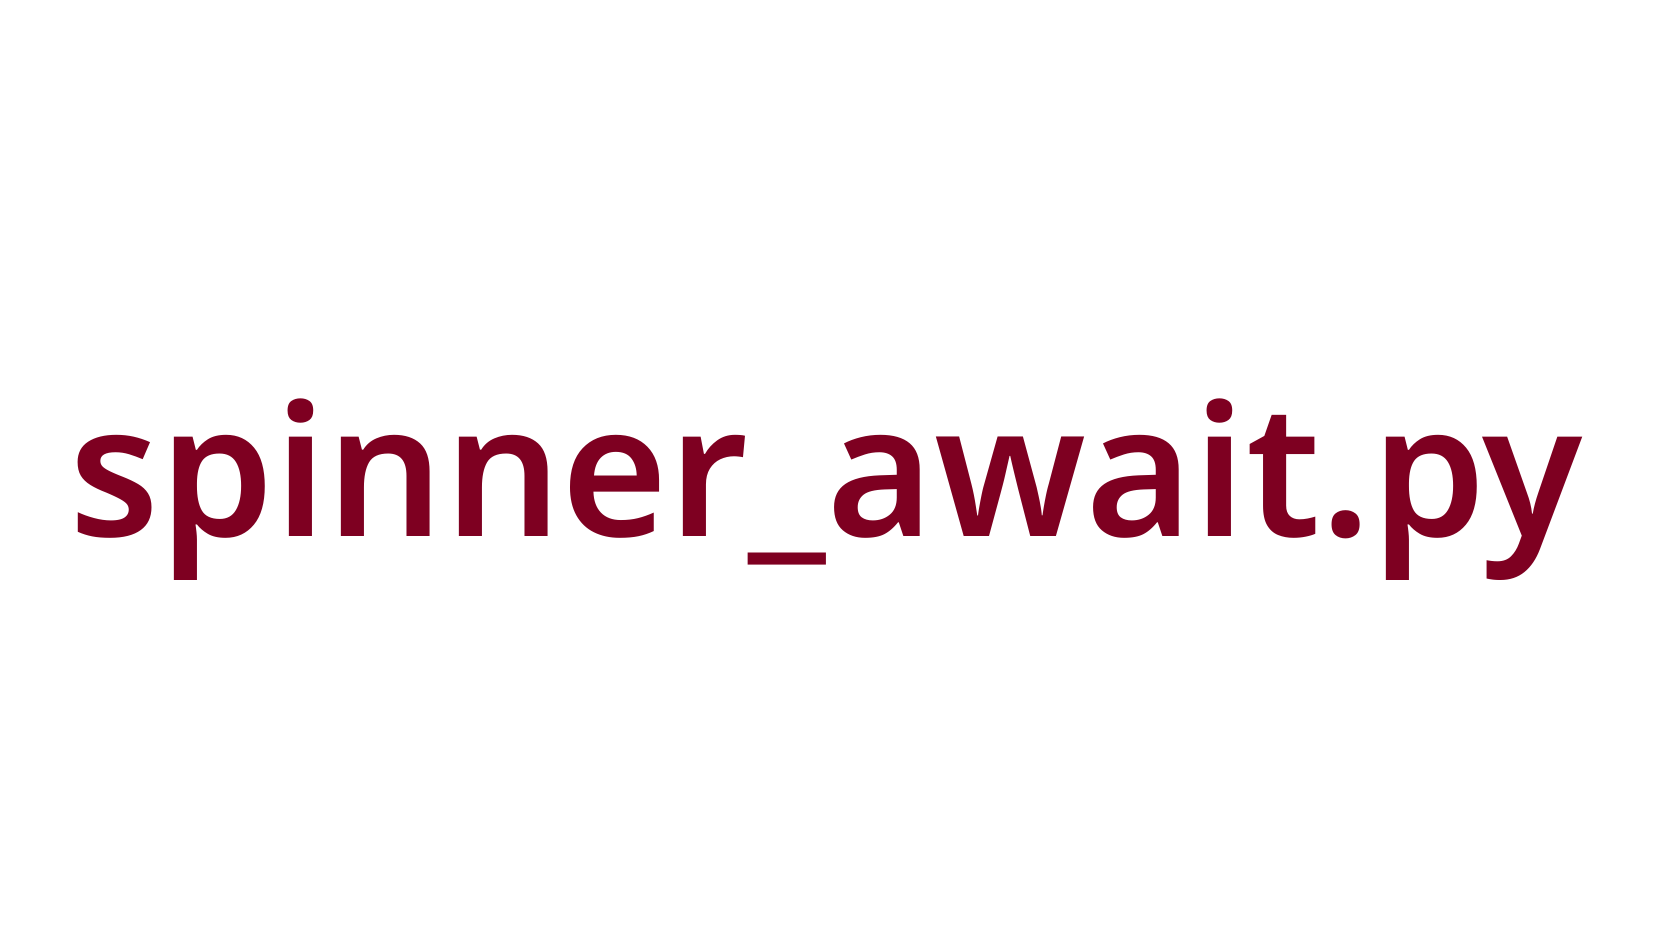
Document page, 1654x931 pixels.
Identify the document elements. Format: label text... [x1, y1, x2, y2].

title spinner_await.py [59, 373, 1595, 557]
